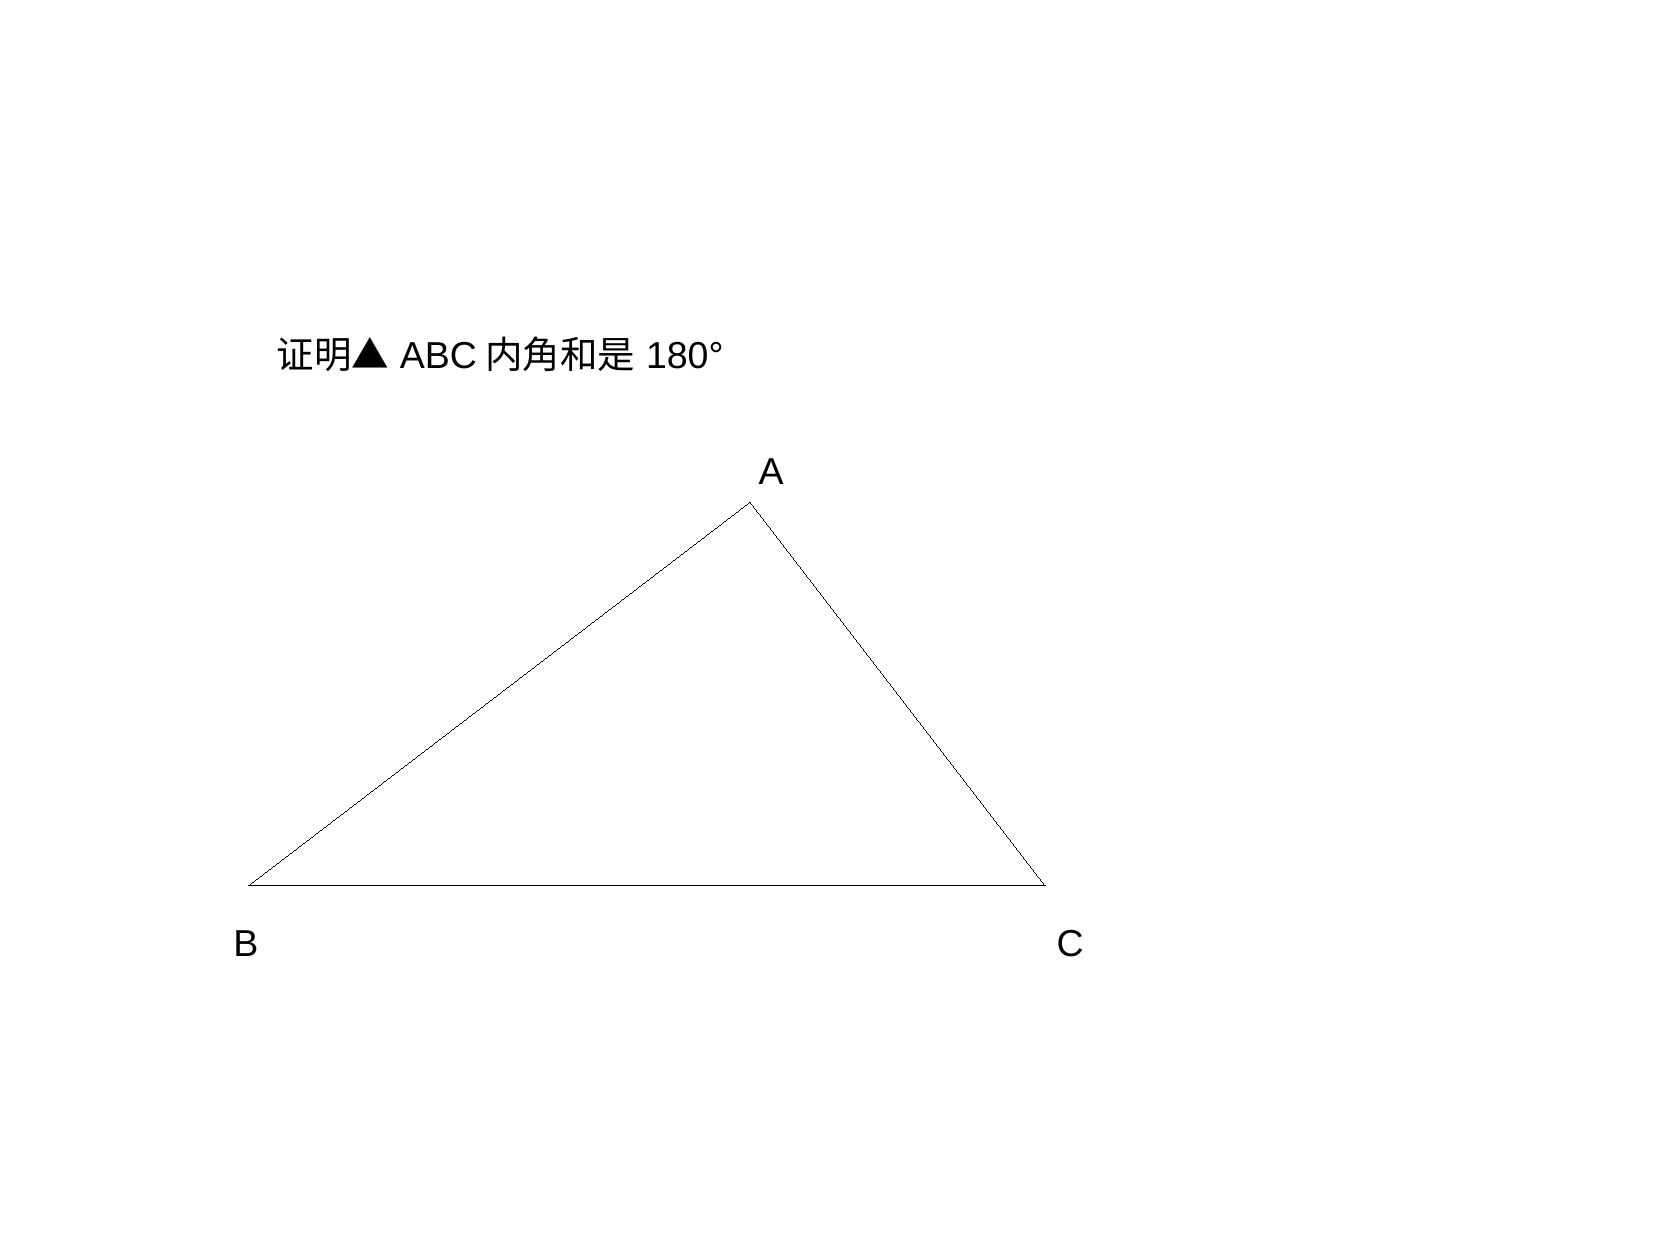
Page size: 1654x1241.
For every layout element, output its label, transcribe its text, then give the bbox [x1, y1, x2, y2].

text_box B [218, 915, 274, 973]
text_box A [743, 442, 799, 500]
text_box C [1041, 915, 1099, 973]
text_box 证明▲ABC内角和是180° [261, 317, 709, 375]
